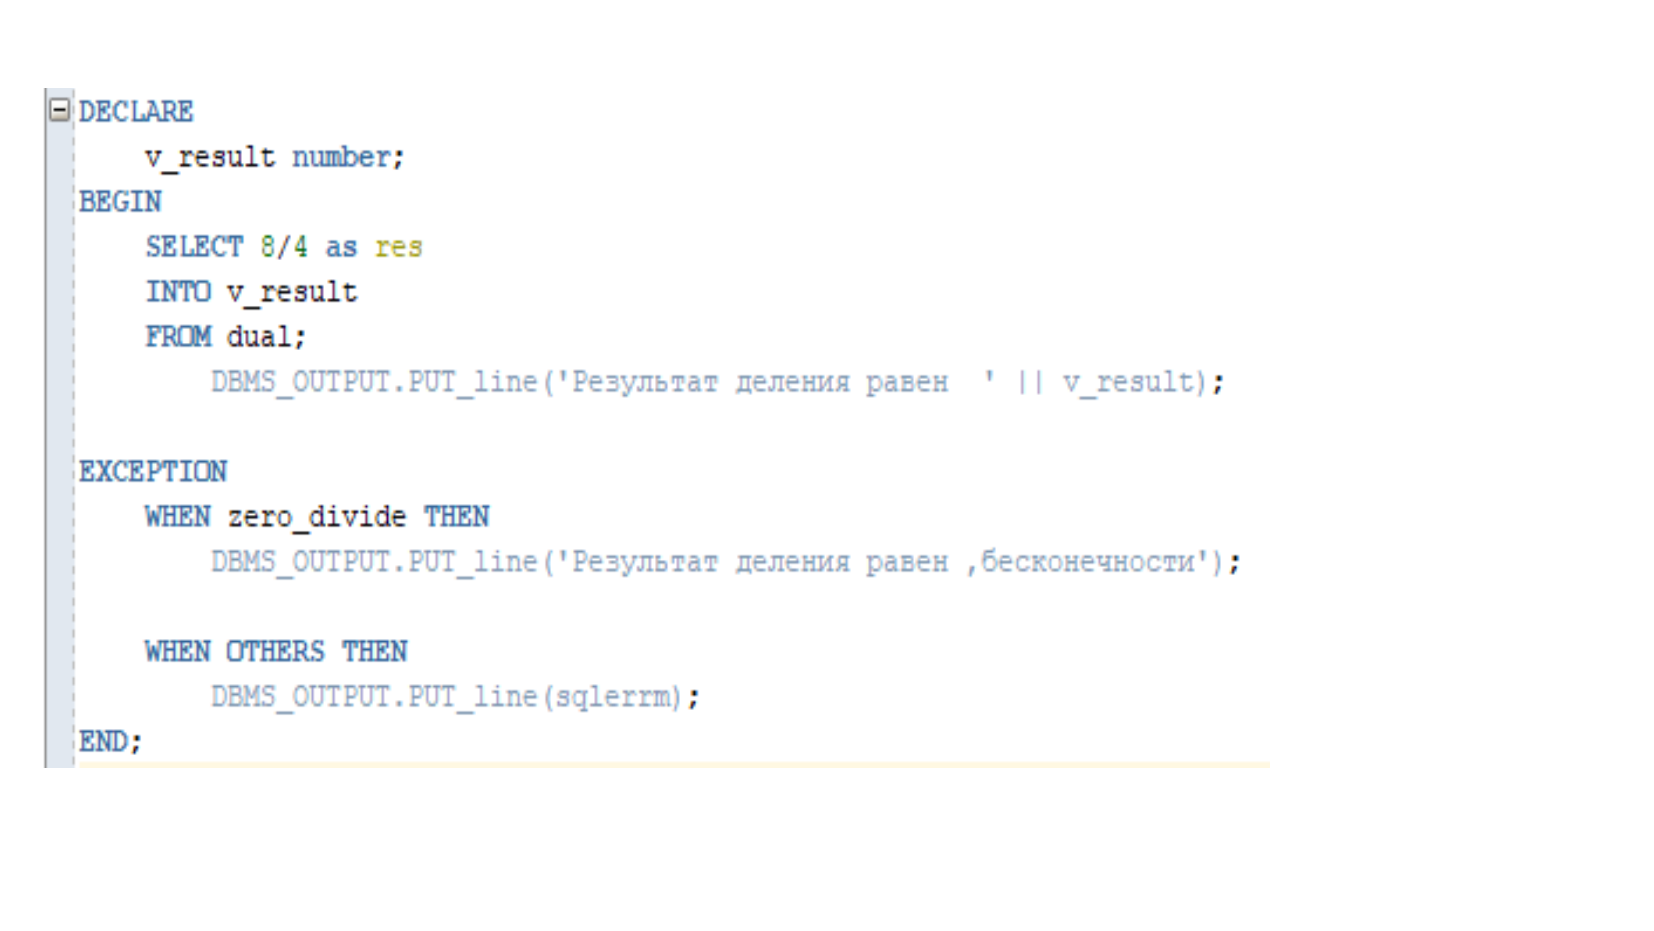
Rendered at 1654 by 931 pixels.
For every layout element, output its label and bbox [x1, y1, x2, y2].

picture [38, 88, 1270, 768]
